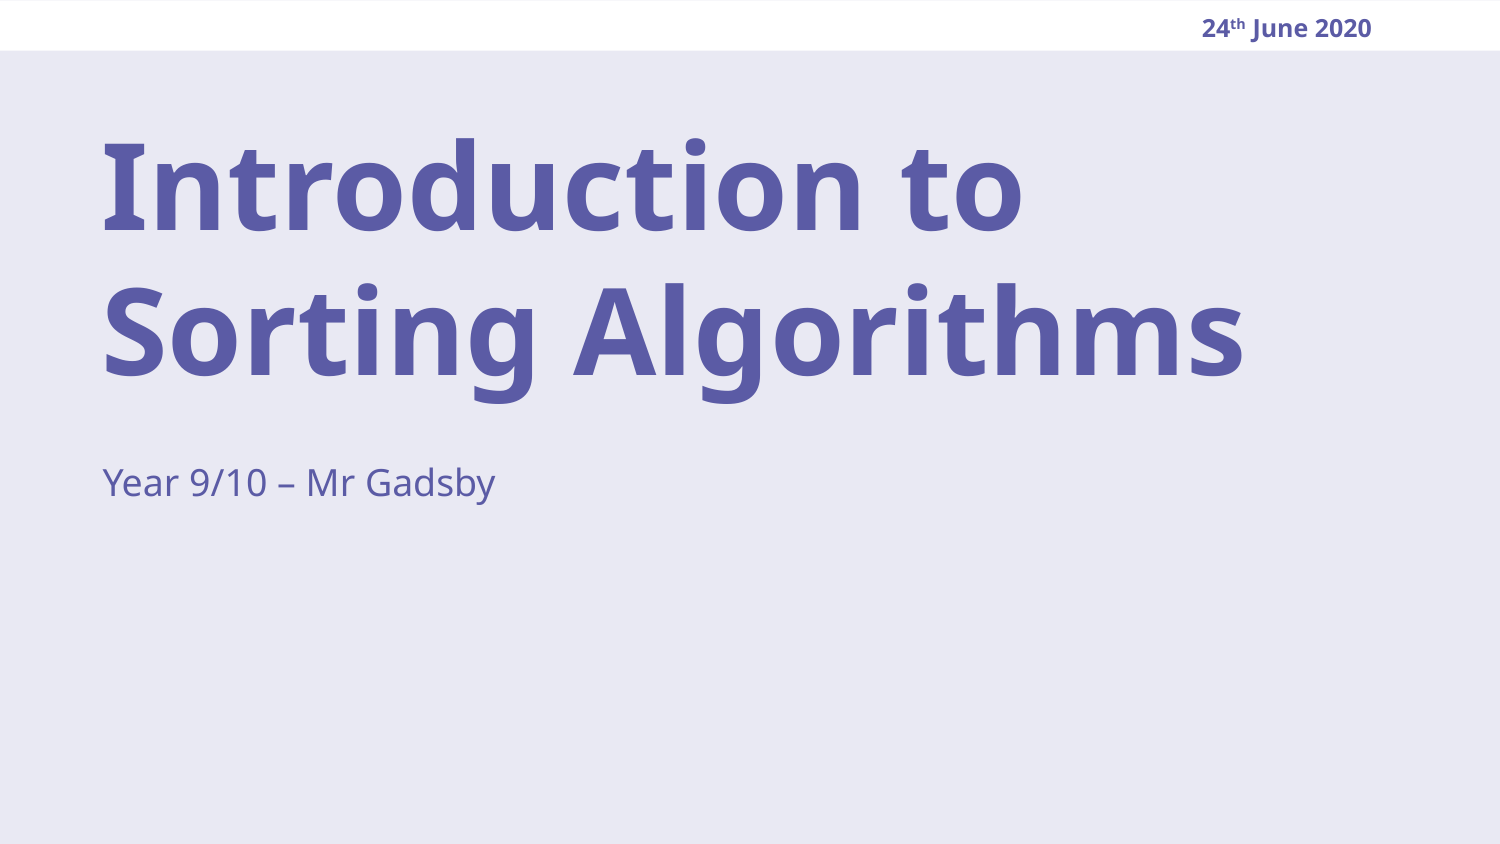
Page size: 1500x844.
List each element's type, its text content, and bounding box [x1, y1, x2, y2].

title Introduction to Sorting Algorithms [86, 94, 1415, 429]
text_box 24th June 2020 [1187, 3, 1494, 49]
text_box Year 9/10 – Mr Gadsby [87, 437, 1416, 558]
